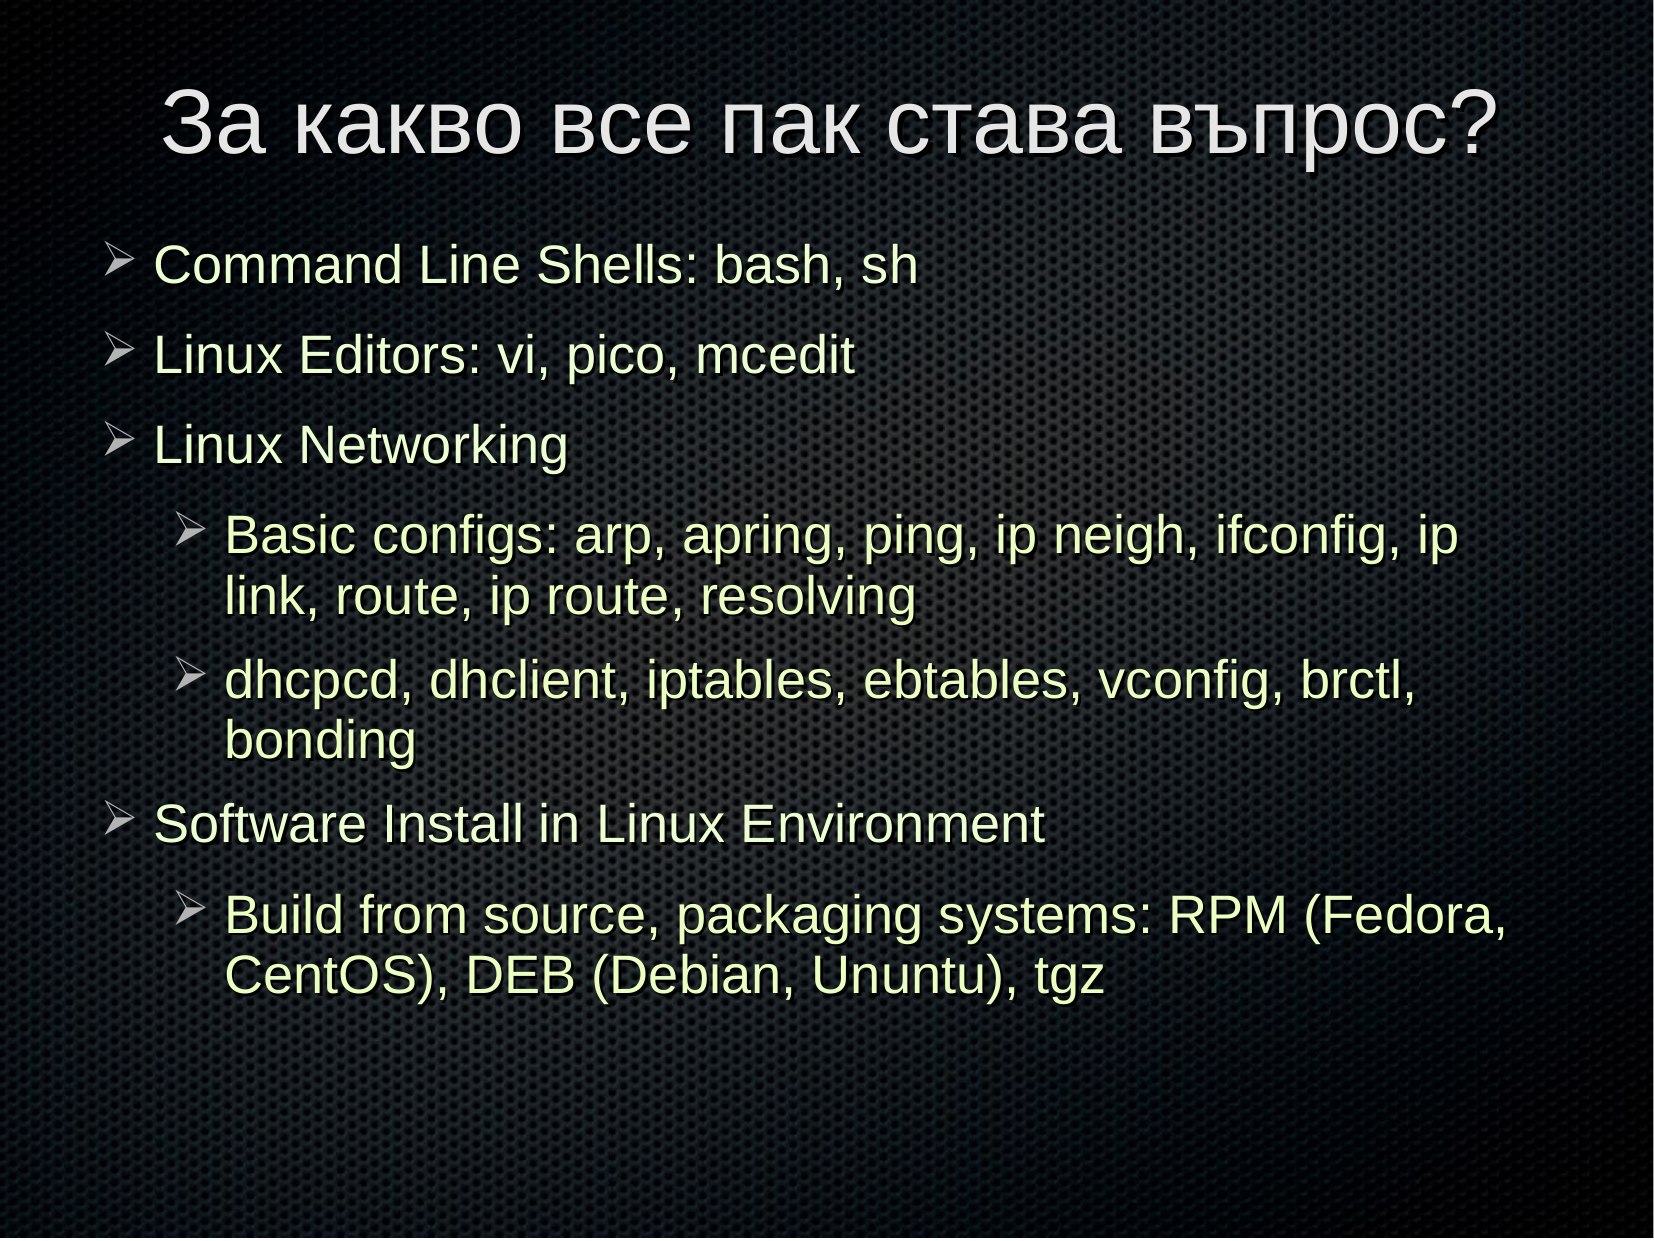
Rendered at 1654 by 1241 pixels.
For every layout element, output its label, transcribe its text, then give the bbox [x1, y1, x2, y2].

title За какво все пак става въпрос? [86, 25, 1576, 218]
list Command Line Shells: bash, sh Linux Editors: vi, pico, mcedit Linux Networking Basic configs: arp, apring, ping, ip neigh, ifconfig, ip link, route, ip route, resolving dhcpcd, dhclient, iptables, ebtables, vconfig, brctl, bonding Software Install in Linux Environment Build from source, packaging systems: RPM (Fedora, CentOS), DEB (Debian, Ununtu), tgz [82, 144, 1571, 1006]
picture [0, 0, 1654, 1238]
